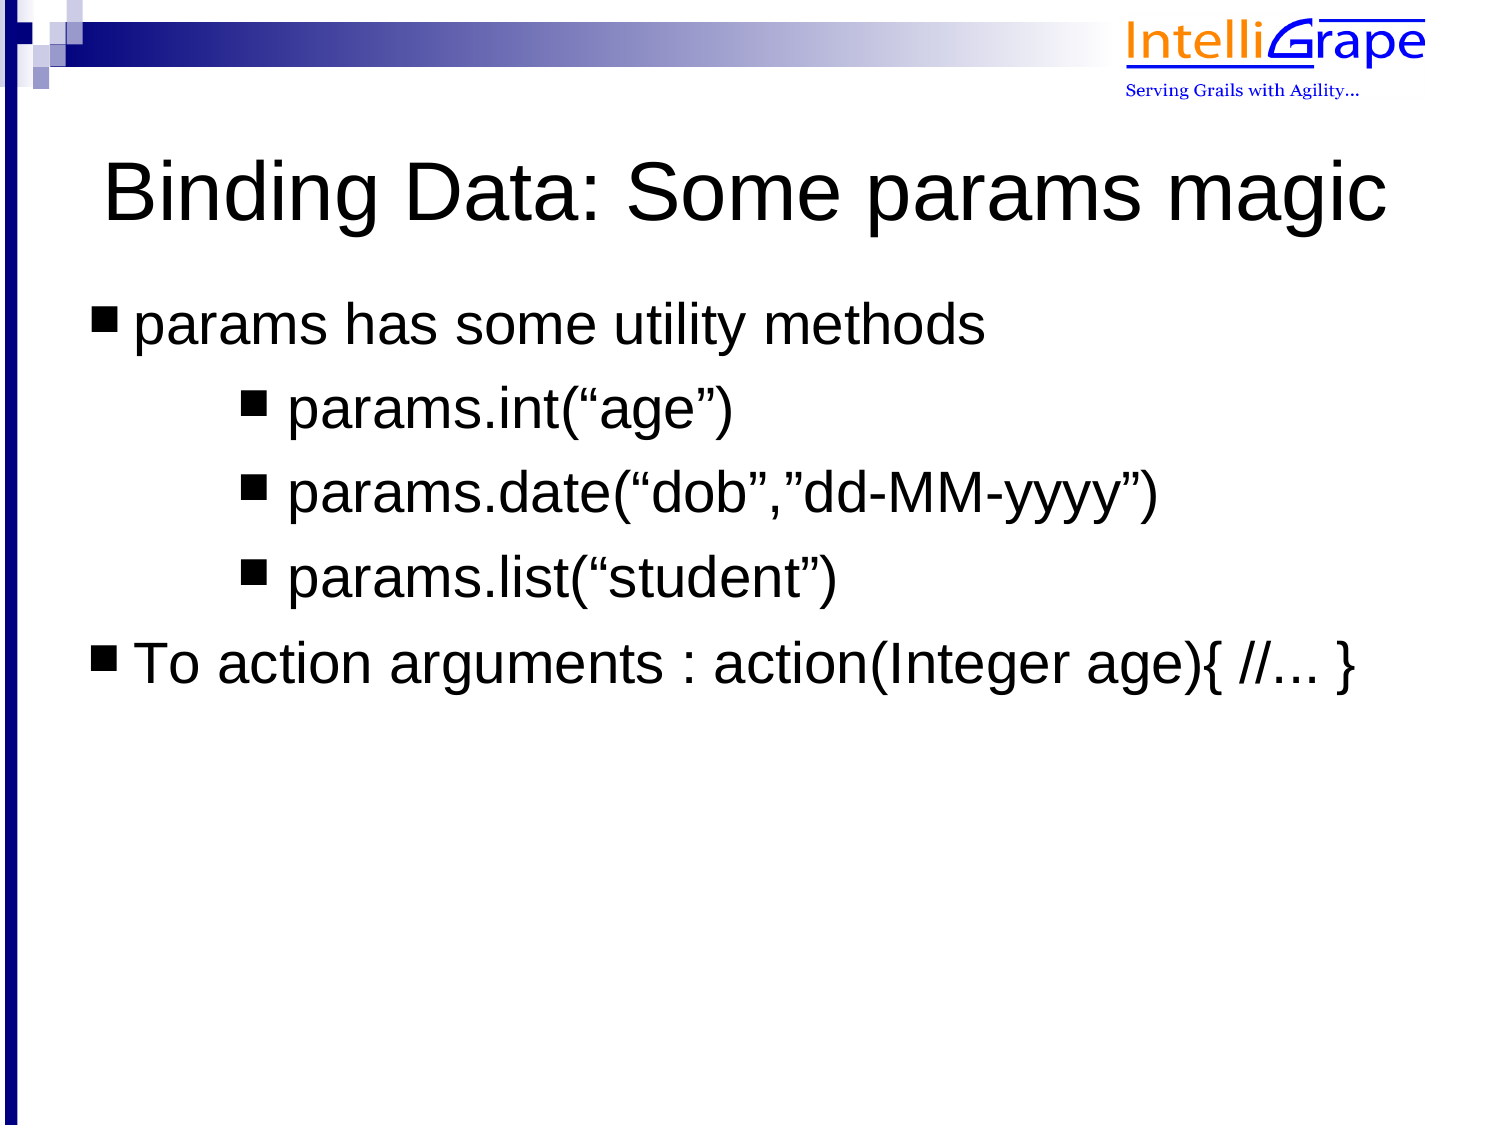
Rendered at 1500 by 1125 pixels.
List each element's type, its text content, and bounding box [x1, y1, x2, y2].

title Binding Data: Some params magic [75, 74, 1424, 300]
picture [1125, 12, 1425, 100]
list params has some utility methods params.int(“age”) params.date(“dob”,”dd-MM-yyyy”) params.list(“student”) To action arguments : action(Integer age){ //... } [76, 278, 1426, 1021]
